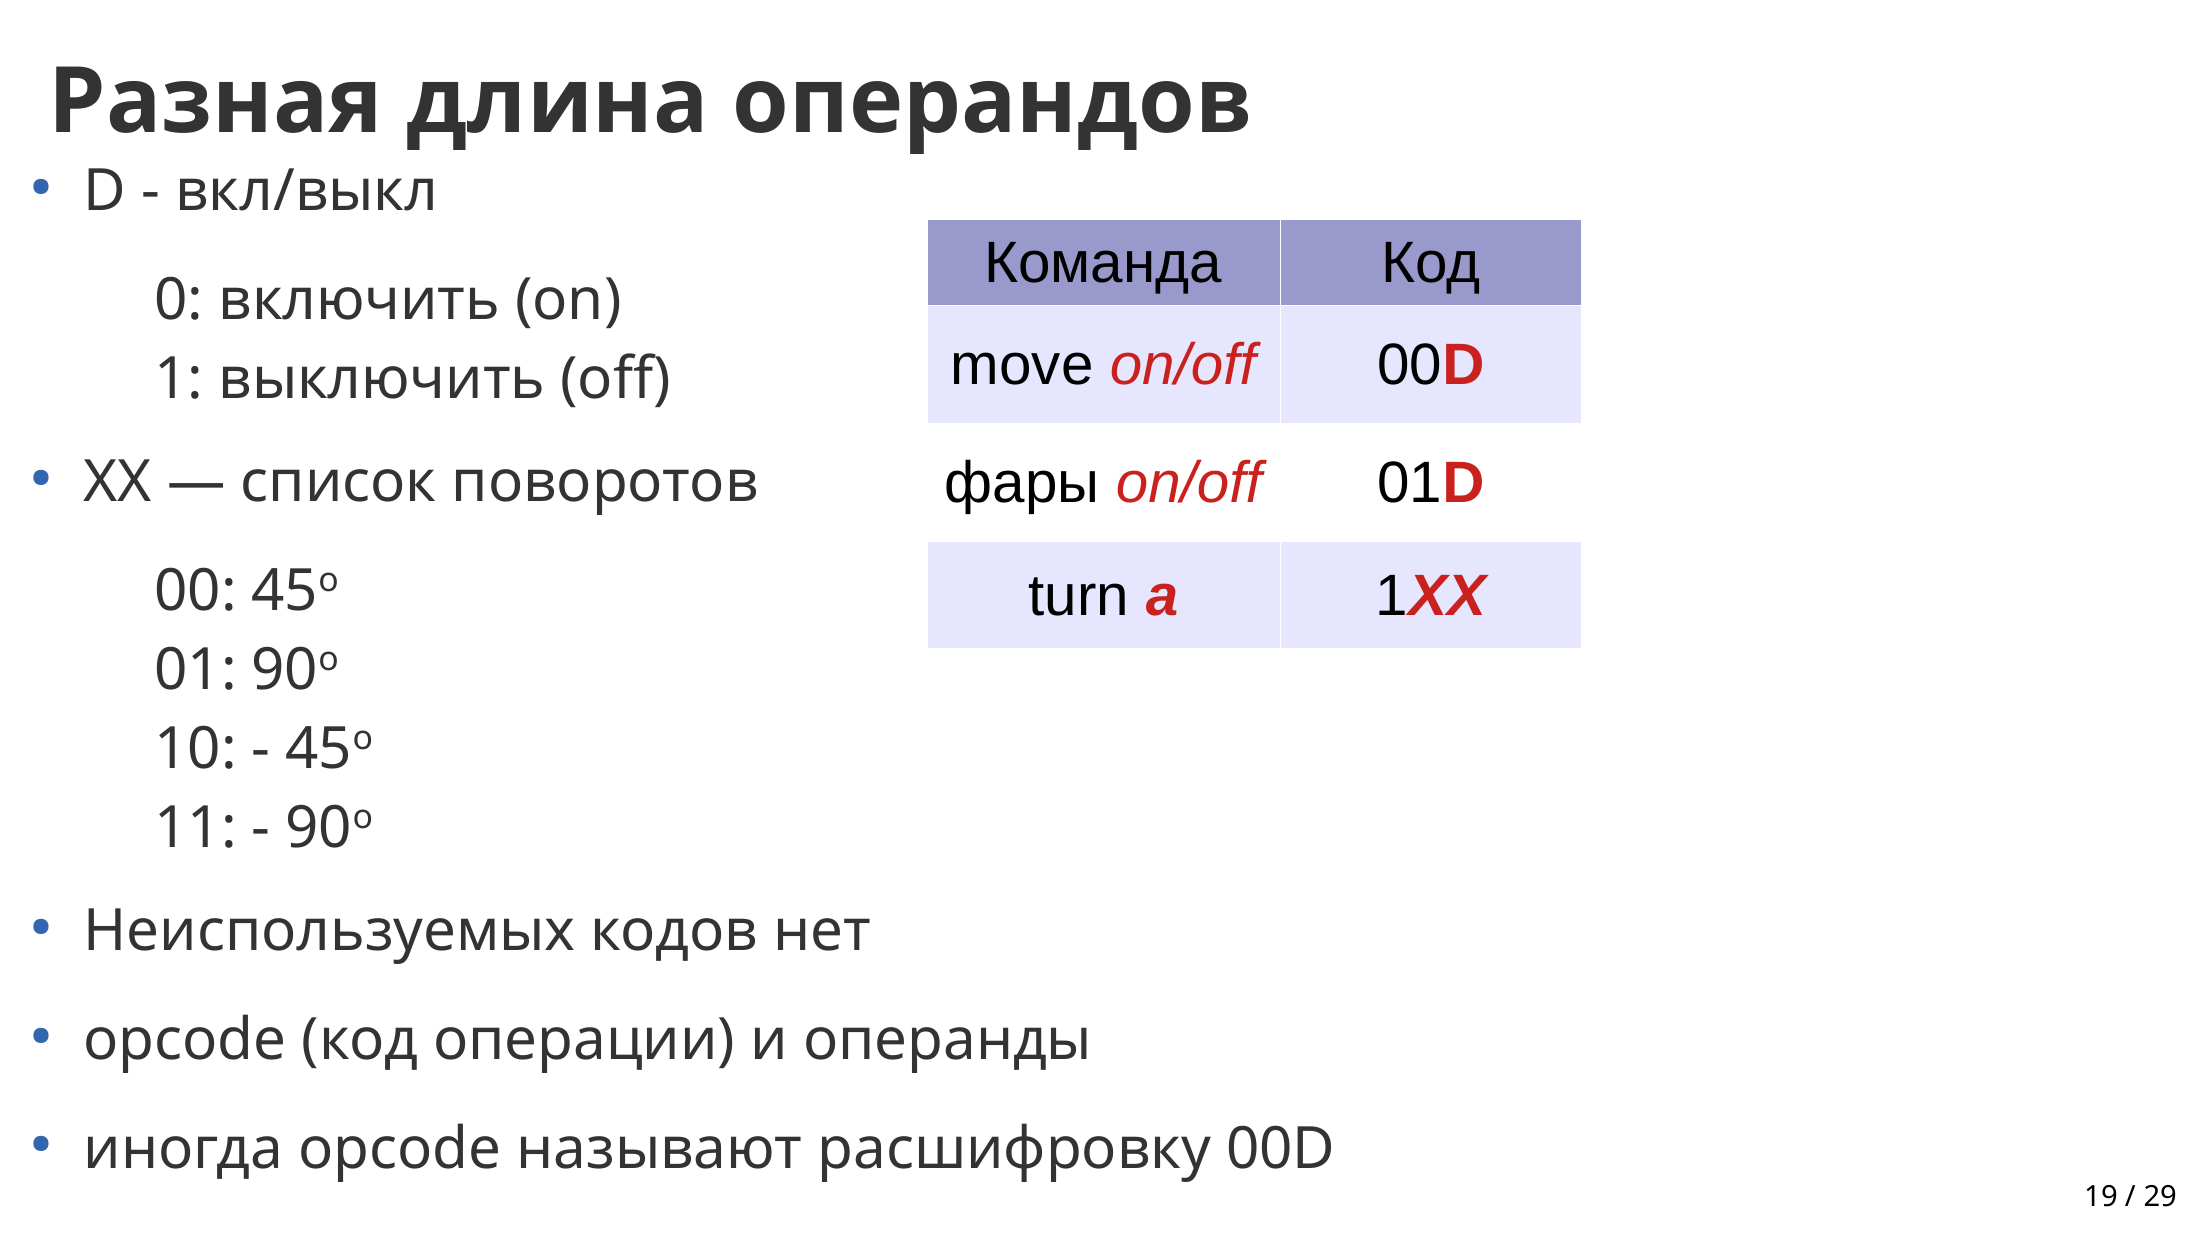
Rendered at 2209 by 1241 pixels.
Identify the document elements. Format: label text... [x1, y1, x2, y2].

table_cell фары on/off [928, 424, 1280, 541]
table_cell move on/off [928, 306, 1280, 423]
table_header Код [1281, 220, 1581, 305]
table_cell turn a [928, 542, 1280, 648]
title Разная длина операндов [48, 34, 2174, 160]
list D - вкл/выкл 0: включить (on) 1: выключить (off) ХХ — список поворотов 00: 45o 01: 90o 10: - 45o 11: - 90o Неиспользуемых кодов нет opcode (код операции) и операнды иногда opcode называют расшифровку 00D [12, 148, 1647, 1232]
table_cell 00D [1281, 306, 1581, 423]
table_header Команда [928, 220, 1280, 305]
table_cell 01D [1281, 424, 1581, 541]
table_cell 1XX [1281, 542, 1581, 648]
